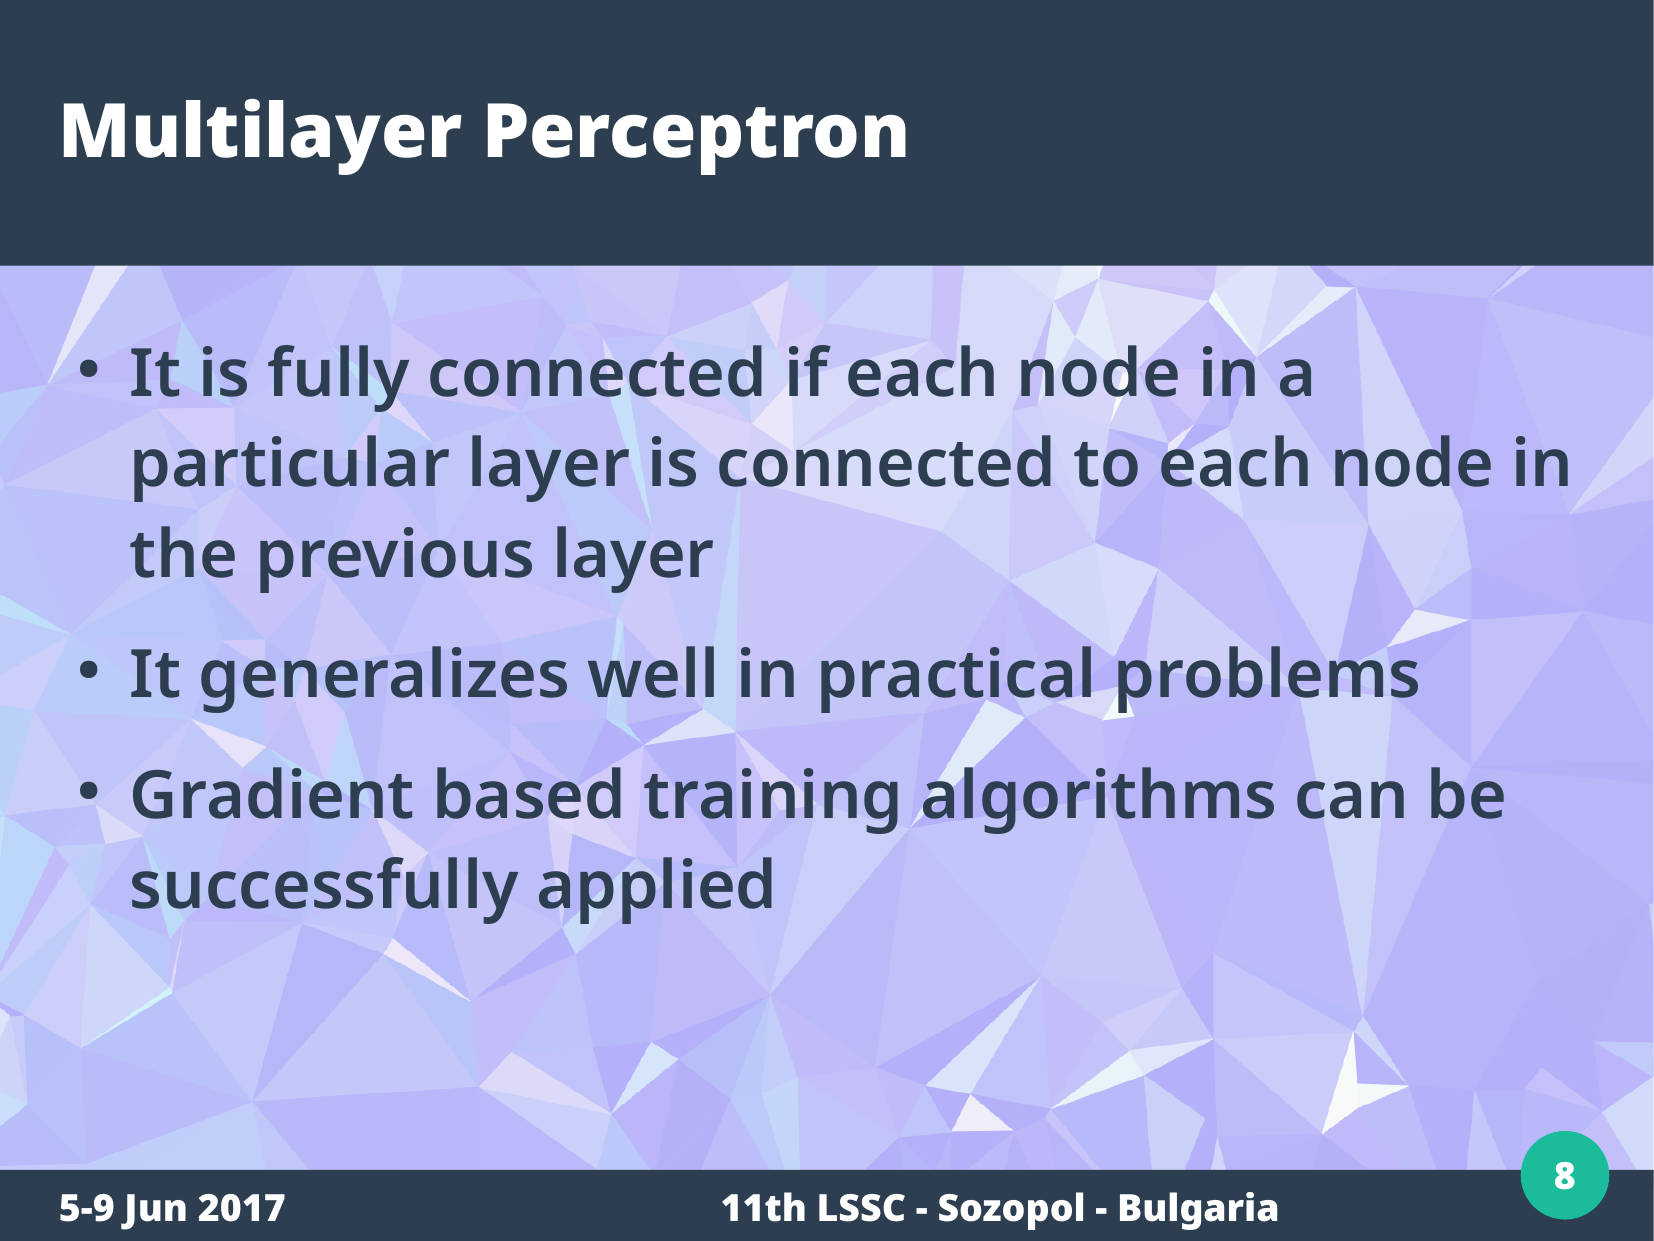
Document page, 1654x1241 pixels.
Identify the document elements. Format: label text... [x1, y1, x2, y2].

title Multilayer Perceptron [59, 49, 1595, 207]
picture [0, 266, 1654, 1169]
list It is fully connected if each node in a particular layer is connected to each node in the previous layer It generalizes well in practical problems Gradient based training algorithms can be successfully applied [59, 324, 1595, 1152]
